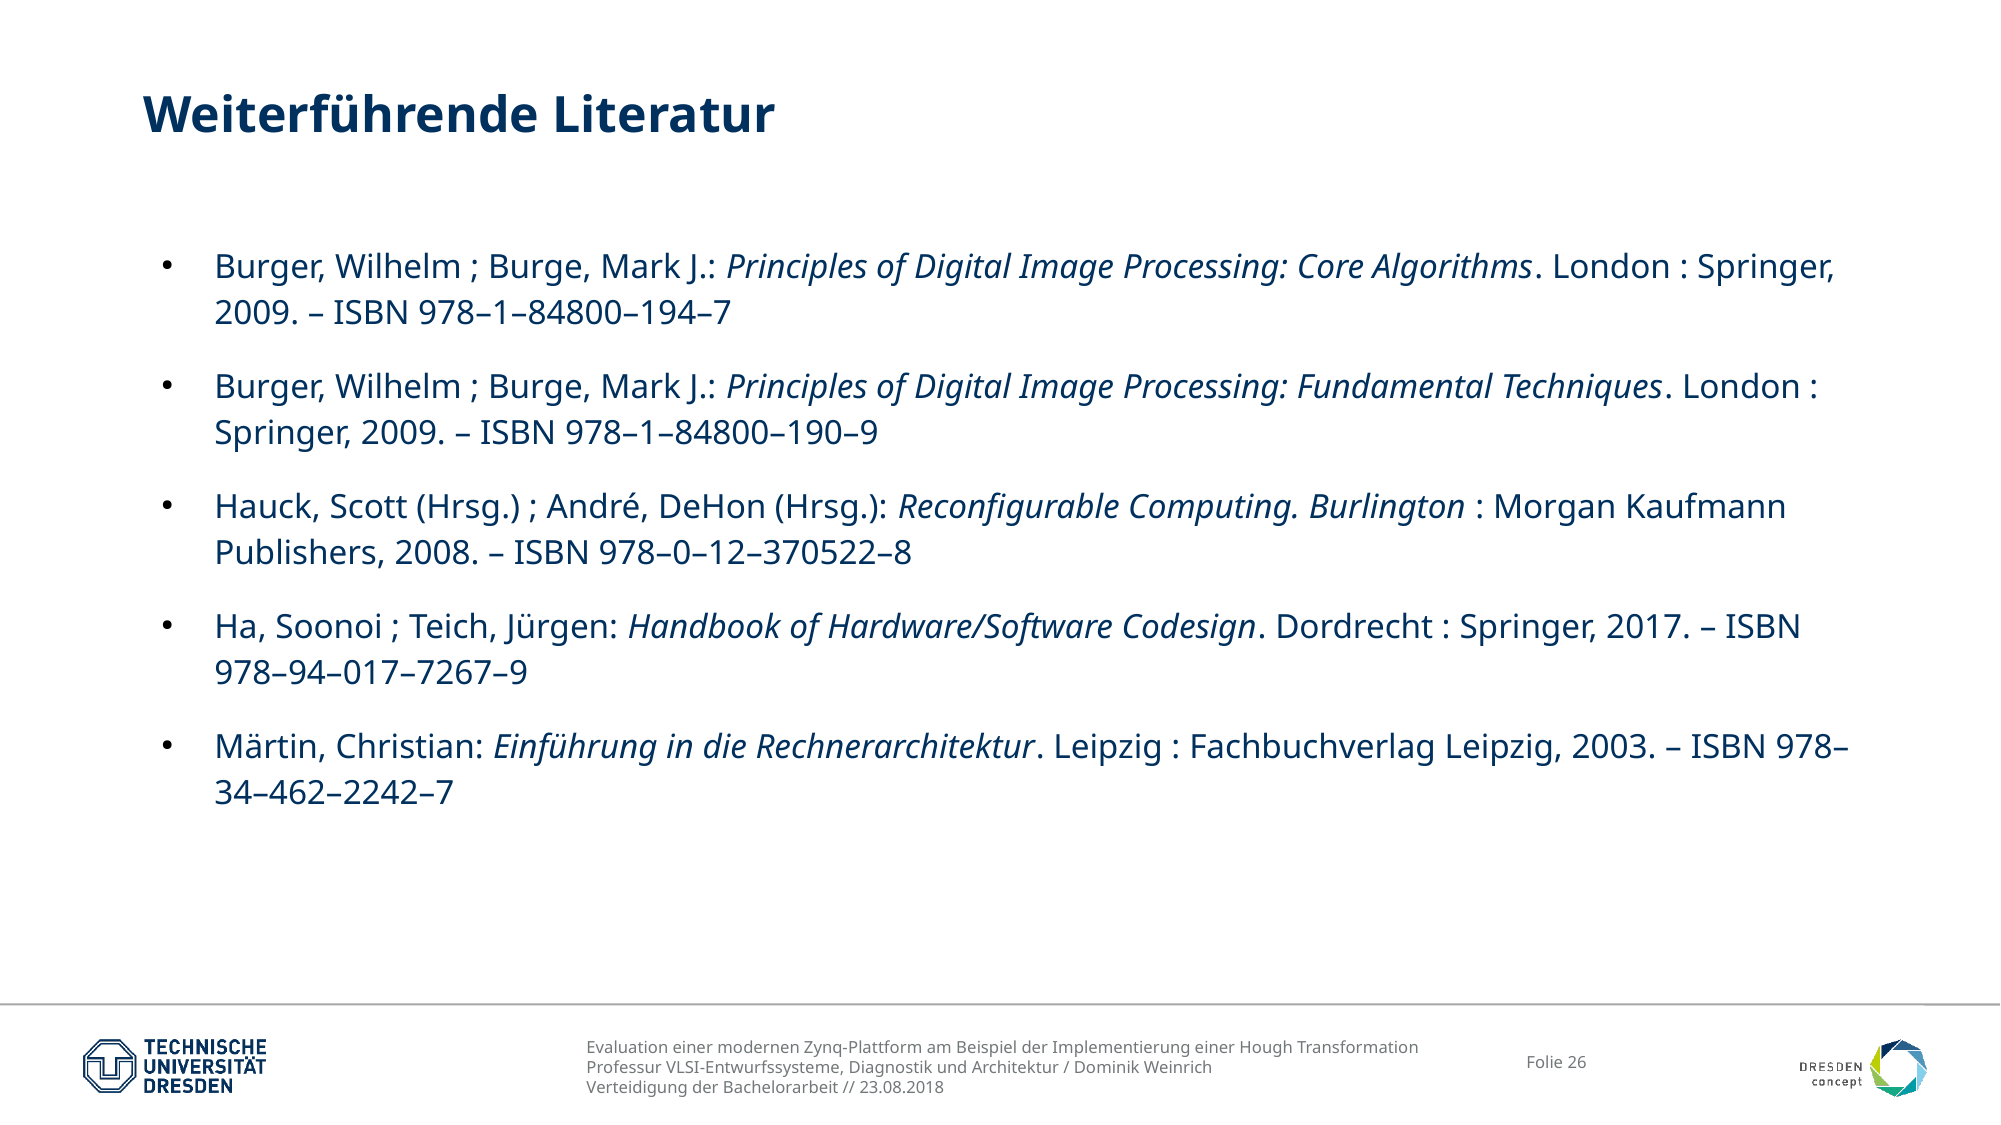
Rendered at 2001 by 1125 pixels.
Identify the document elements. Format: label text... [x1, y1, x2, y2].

list Burger, Wilhelm ; Burge, Mark J.: Principles of Digital Image Processing: Core Algorithms. London : Springer, 2009. – ISBN 978–1–84800–194–7 Burger, Wilhelm ; Burge, Mark J.: Principles of Digital Image Processing: Fundamental Techniques. London : Springer, 2009. – ISBN 978–1–84800–190–9 Hauck, Scott (Hrsg.) ; André, DeHon (Hrsg.): Reconfigurable Computing. Burlington : Morgan Kaufmann Publishers, 2008. – ISBN 978–0–12–370522–8 Ha, Soonoi ; Teich, Jürgen: Handbook of Hardware/Software Codesign. Dordrecht : Springer, 2017. – ISBN 978–94–017–7267–9 Märtin, Christian: Einführung in die Rechnerarchitektur. Leipzig : Fachbuchverlag Leipzig, 2003. – ISBN 978–34–462–2242–7 [143, 243, 1880, 957]
picture [1800, 1039, 1927, 1097]
picture [83, 1039, 266, 1093]
title Weiterführende Literatur [143, 56, 1880, 169]
